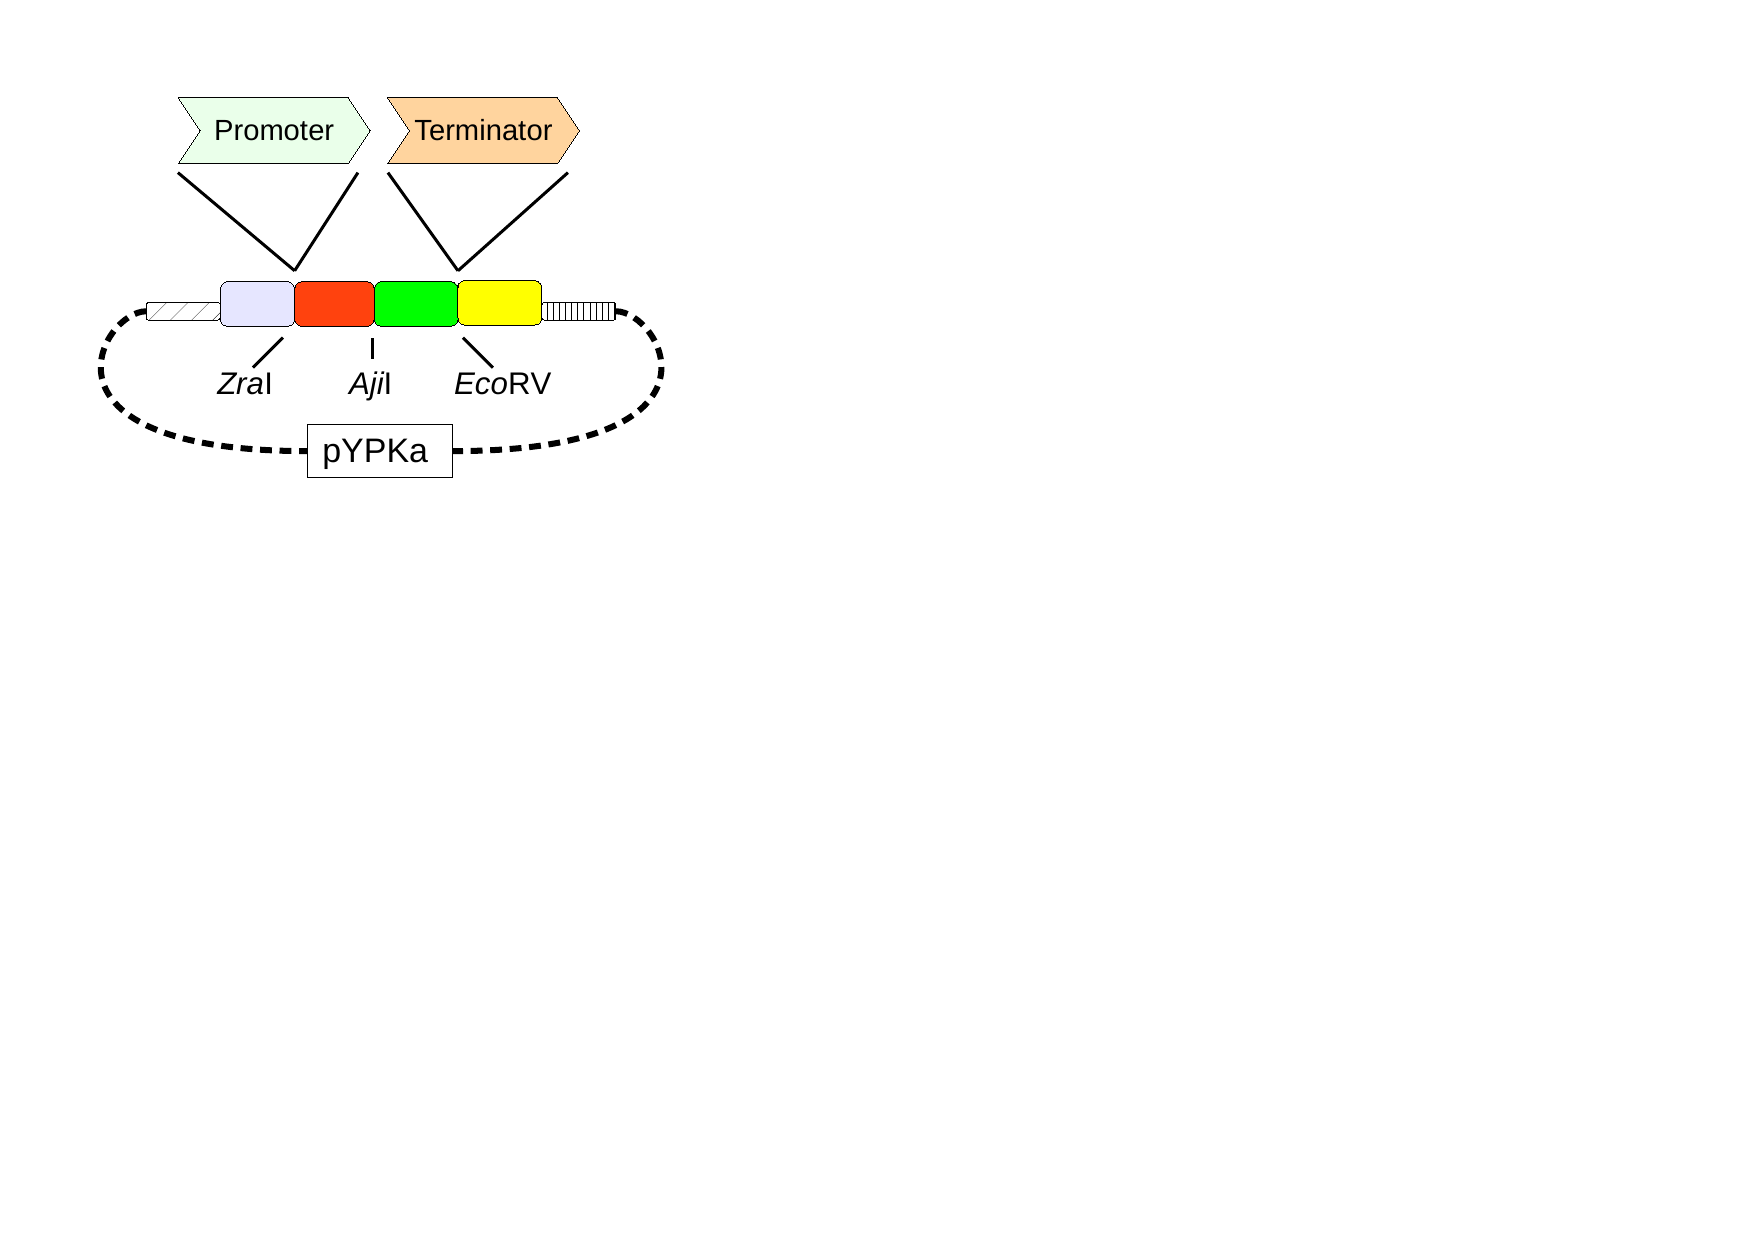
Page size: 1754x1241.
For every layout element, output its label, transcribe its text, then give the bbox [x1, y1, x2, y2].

text_box pYPKa [307, 424, 453, 478]
text_box Terminator [387, 97, 580, 164]
text_box ZraI [202, 358, 305, 409]
text_box AjiI [334, 358, 417, 409]
text_box [146, 280, 616, 327]
text_box Promoter [178, 97, 371, 164]
text_box EcoRV [439, 358, 578, 422]
